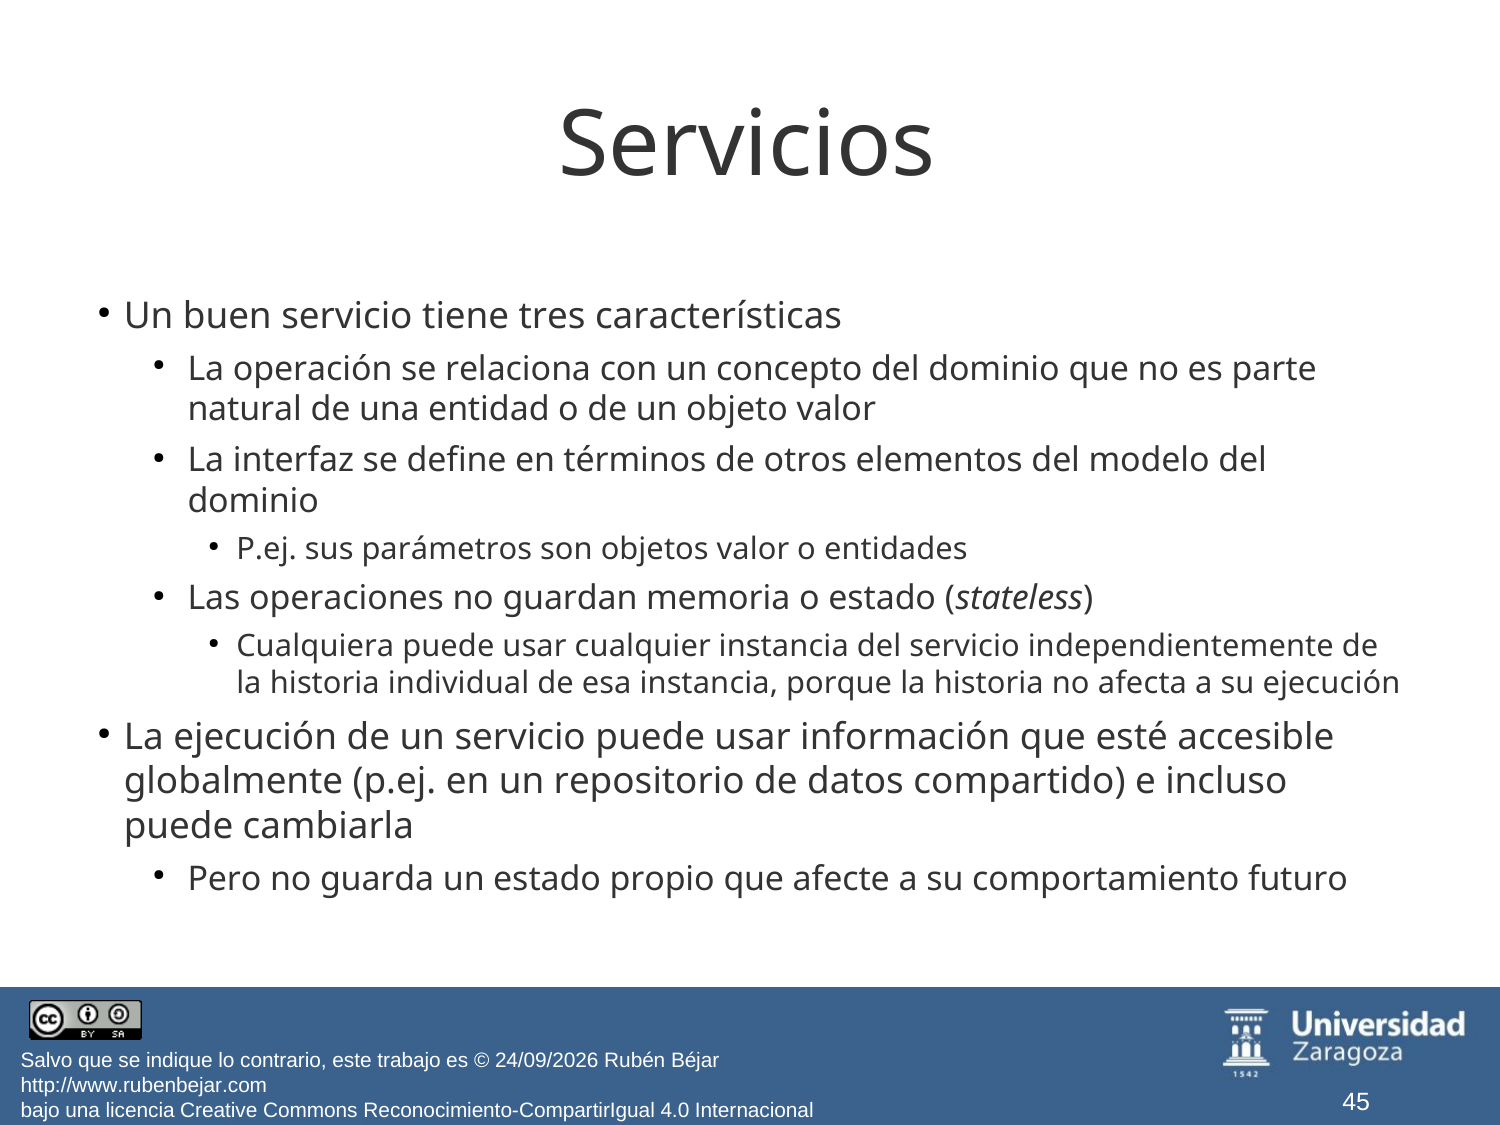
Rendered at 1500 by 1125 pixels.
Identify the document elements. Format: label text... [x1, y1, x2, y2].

list Un buen servicio tiene tres características La operación se relaciona con un concepto del dominio que no es parte natural de una entidad o de un objeto valor La interfaz se define en términos de otros elementos del modelo del dominio P.ej. sus parámetros son objetos valor o entidades Las operaciones no guardan memoria o estado (stateless) Cualquiera puede usar cualquier instancia del servicio independientemente de la historia individual de esa instancia, porque la historia no afecta a su ejecución La ejecución de un servicio puede usar información que esté accesible globalmente (p.ej. en un repositorio de datos compartido) e incluso puede cambiarla Pero no guarda un estado propio que afecte a su comportamiento futuro [82, 283, 1418, 957]
title Servicios [74, 21, 1420, 257]
picture [0, 987, 1500, 1125]
